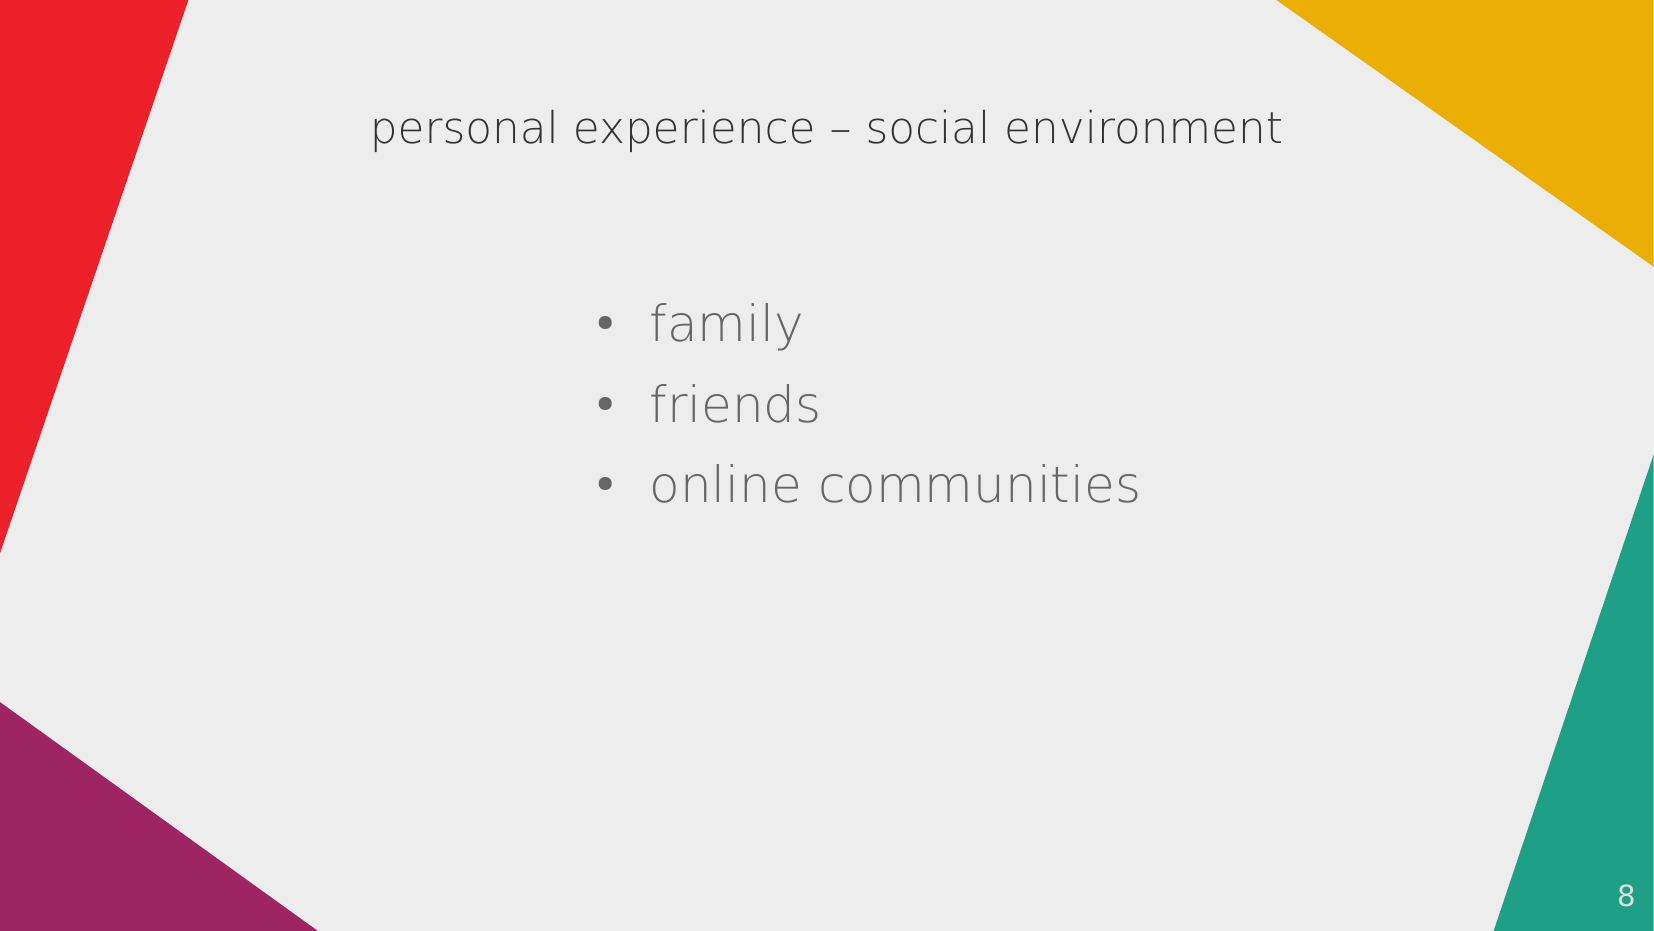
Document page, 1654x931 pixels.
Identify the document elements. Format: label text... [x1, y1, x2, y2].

list family friends online communities [578, 295, 1193, 636]
title personal experience – social environment [114, 54, 1539, 203]
